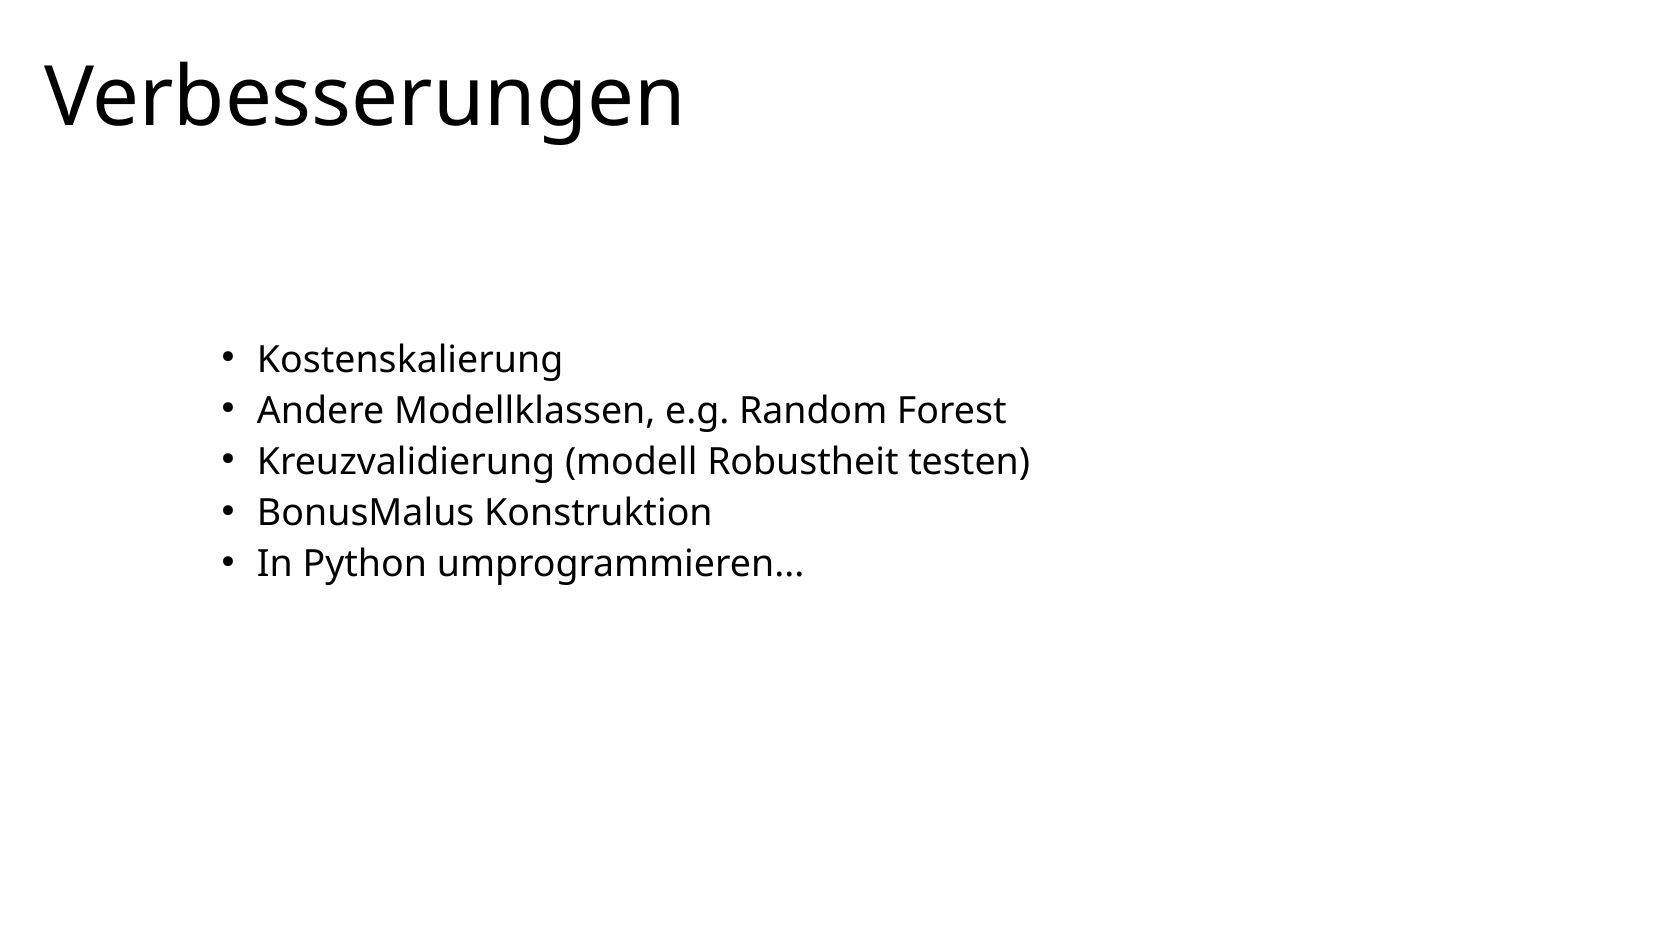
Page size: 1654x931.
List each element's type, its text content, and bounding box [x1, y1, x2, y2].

text_box Verbesserungen [29, 29, 1536, 148]
text_box Kostenskalierung Andere Modellklassen, e.g. Random Forest Kreuzvalidierung (modell Robustheit testen) BonusMalus Konstruktion In Python umprogrammieren... [206, 265, 1182, 739]
